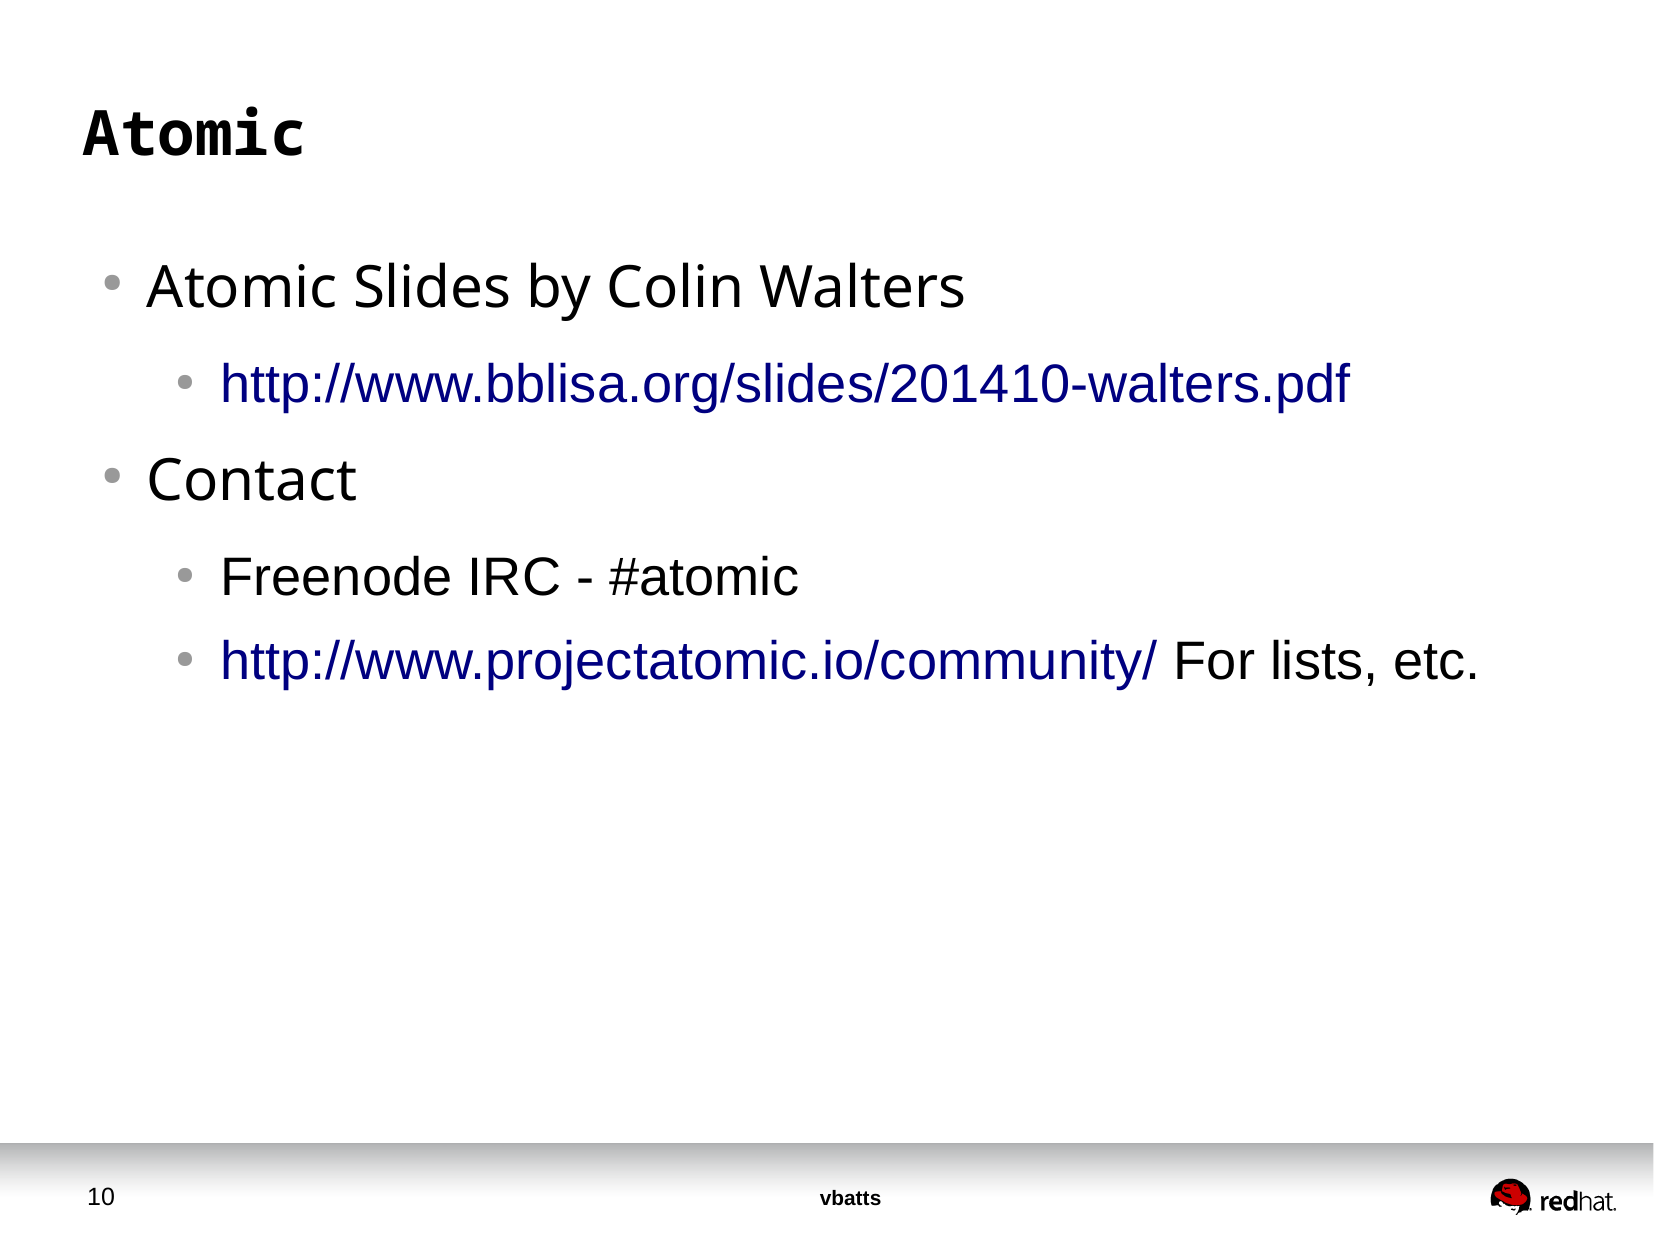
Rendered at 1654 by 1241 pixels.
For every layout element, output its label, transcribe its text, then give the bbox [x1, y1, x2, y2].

list Atomic Slides by Colin Walters http://www.bblisa.org/slides/201410-walters.pdf Contact Freenode IRC - #atomic http://www.projectatomic.io/community/ For lists, etc. [86, 244, 1576, 1039]
title Atomic [82, 37, 1571, 226]
picture [0, 1143, 1654, 1241]
